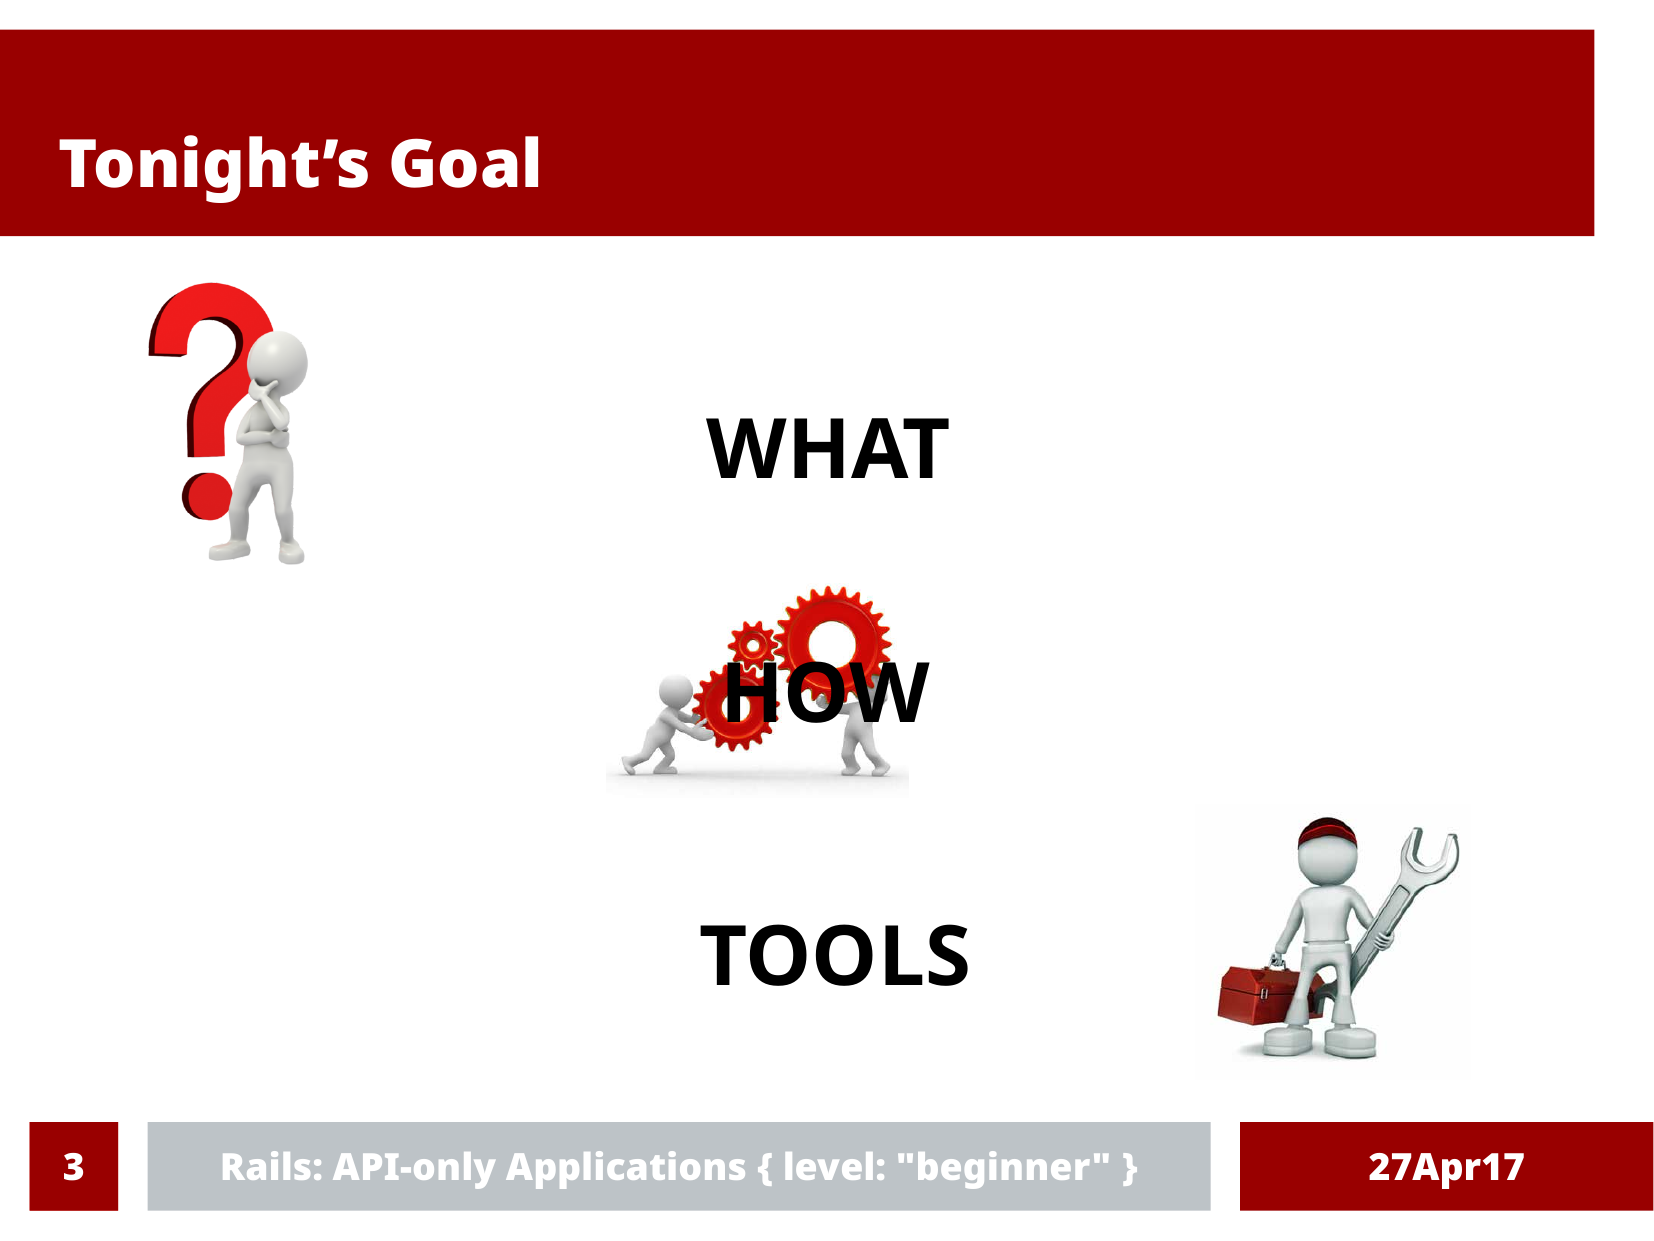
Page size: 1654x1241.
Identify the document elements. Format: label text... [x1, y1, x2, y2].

title Tonight’s Goal [59, 59, 1595, 207]
picture [1195, 804, 1471, 1080]
text_box TOOLS [684, 889, 960, 1009]
picture [113, 277, 403, 608]
picture [606, 571, 909, 798]
text_box HOW [705, 626, 916, 746]
text_box WHAT [692, 381, 934, 502]
